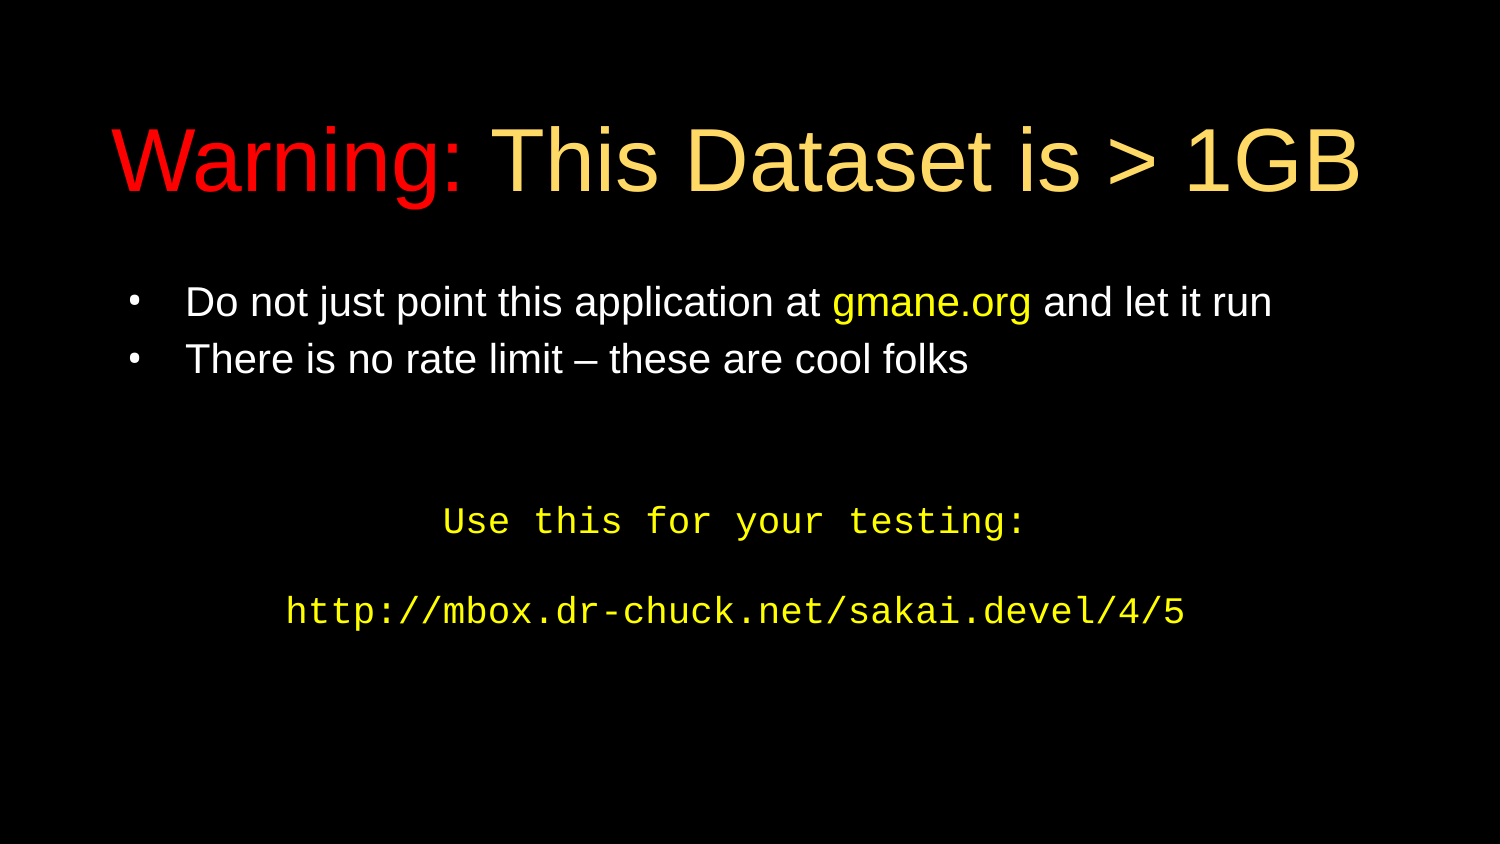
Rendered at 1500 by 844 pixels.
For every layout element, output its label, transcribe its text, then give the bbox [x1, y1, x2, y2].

title Warning: This Dataset is > 1GB [106, 76, 1393, 235]
text_box Use this for your testing: http://mbox.dr-chuck.net/sakai.devel/4/5 [106, 480, 1364, 650]
list Do not just point this application at gmane.org and let it run There is no rate limit – these are cool folks [106, 263, 1393, 481]
